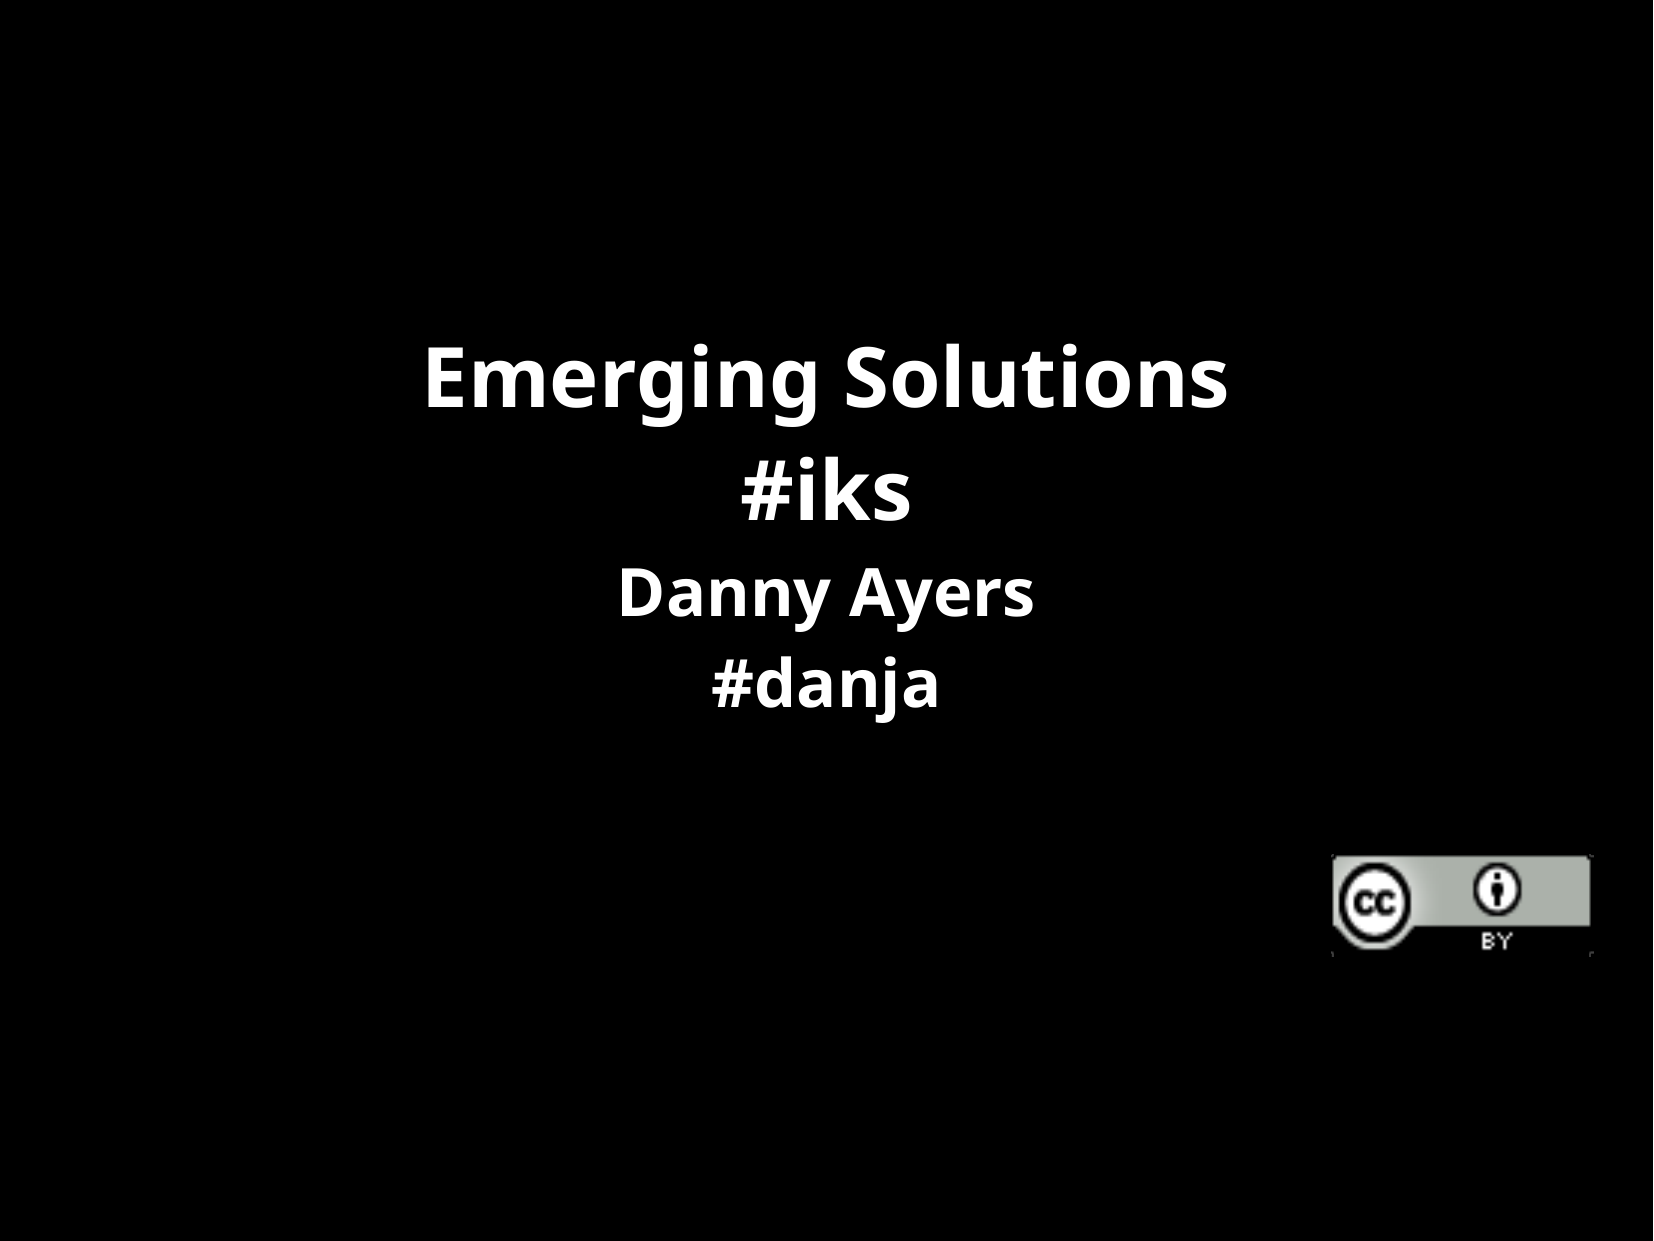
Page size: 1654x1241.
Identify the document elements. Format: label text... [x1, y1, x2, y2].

subtitle Emerging Solutions #iks Danny Ayers #danja [82, 49, 1571, 1109]
picture [1331, 854, 1594, 957]
